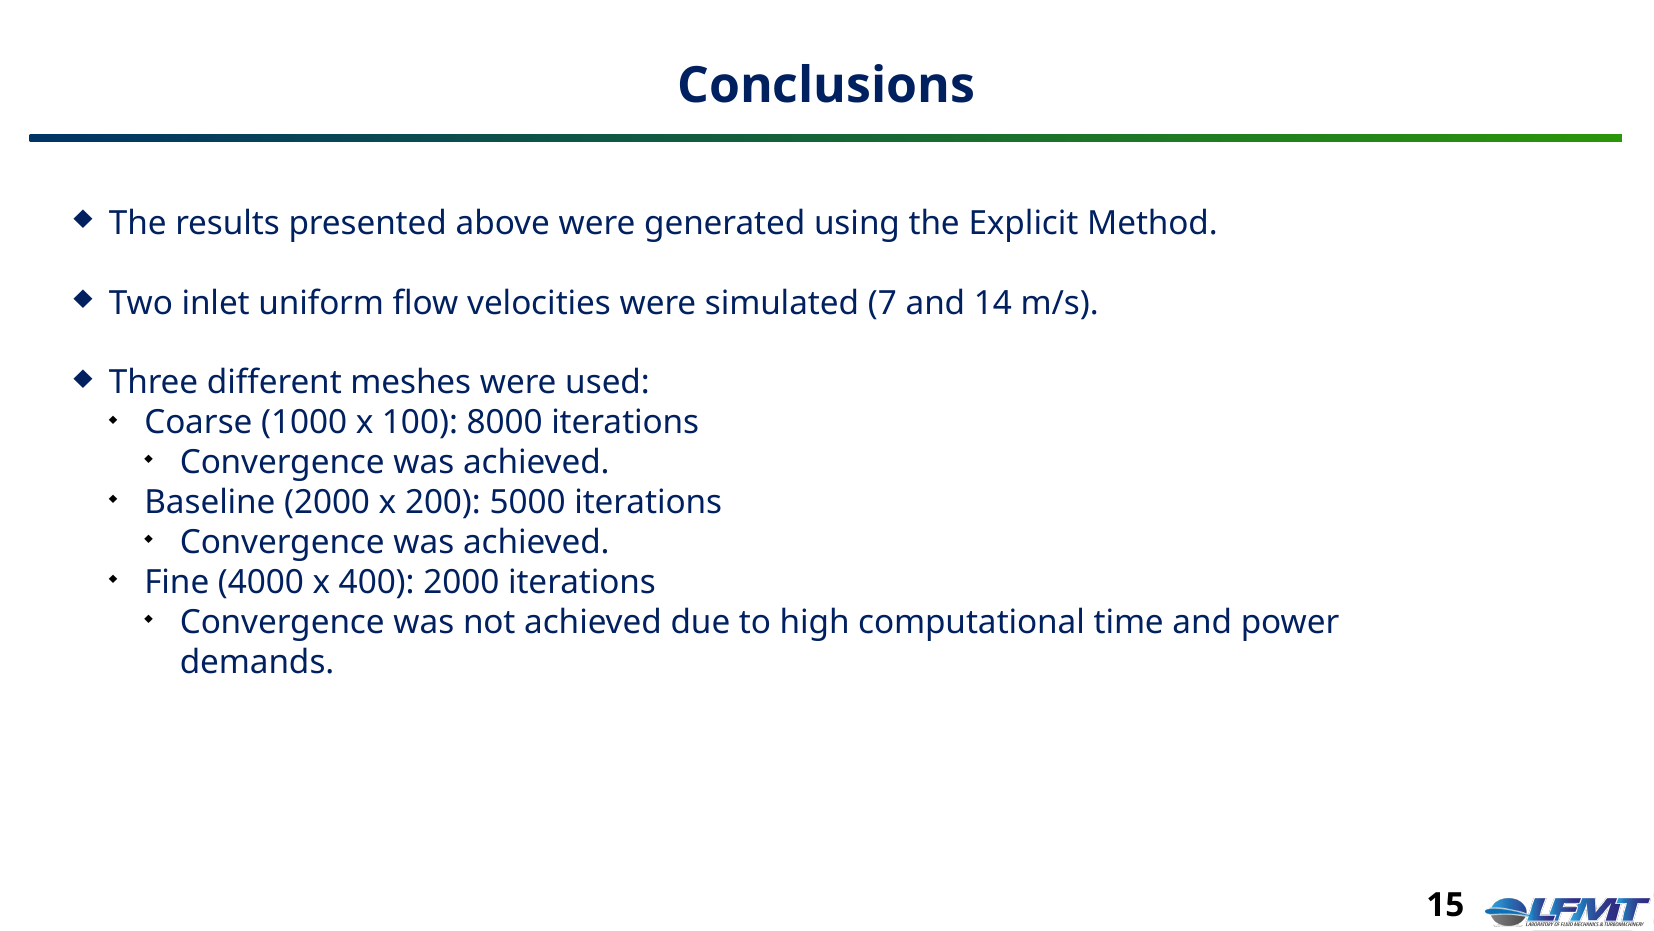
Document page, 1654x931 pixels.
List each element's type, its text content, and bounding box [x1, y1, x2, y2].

picture [1485, 893, 1651, 931]
text_box [1525, 886, 1654, 931]
text_box The results presented above were generated using the Explicit Method. Two inlet uniform flow velocities were simulated (7 and 14 m/s). Three different meshes were used: Coarse (1000 x 100): 8000 iterations Convergence was achieved. Baseline (2000 x 200): 5000 iterations Convergence was achieved. Fine (4000 x 400): 2000 iterations Convergence was not achieved due to high computational time and power demands. [58, 193, 1477, 778]
title Conclusions [28, 34, 1625, 130]
slide_number <αριθμός> [1093, 880, 1480, 931]
